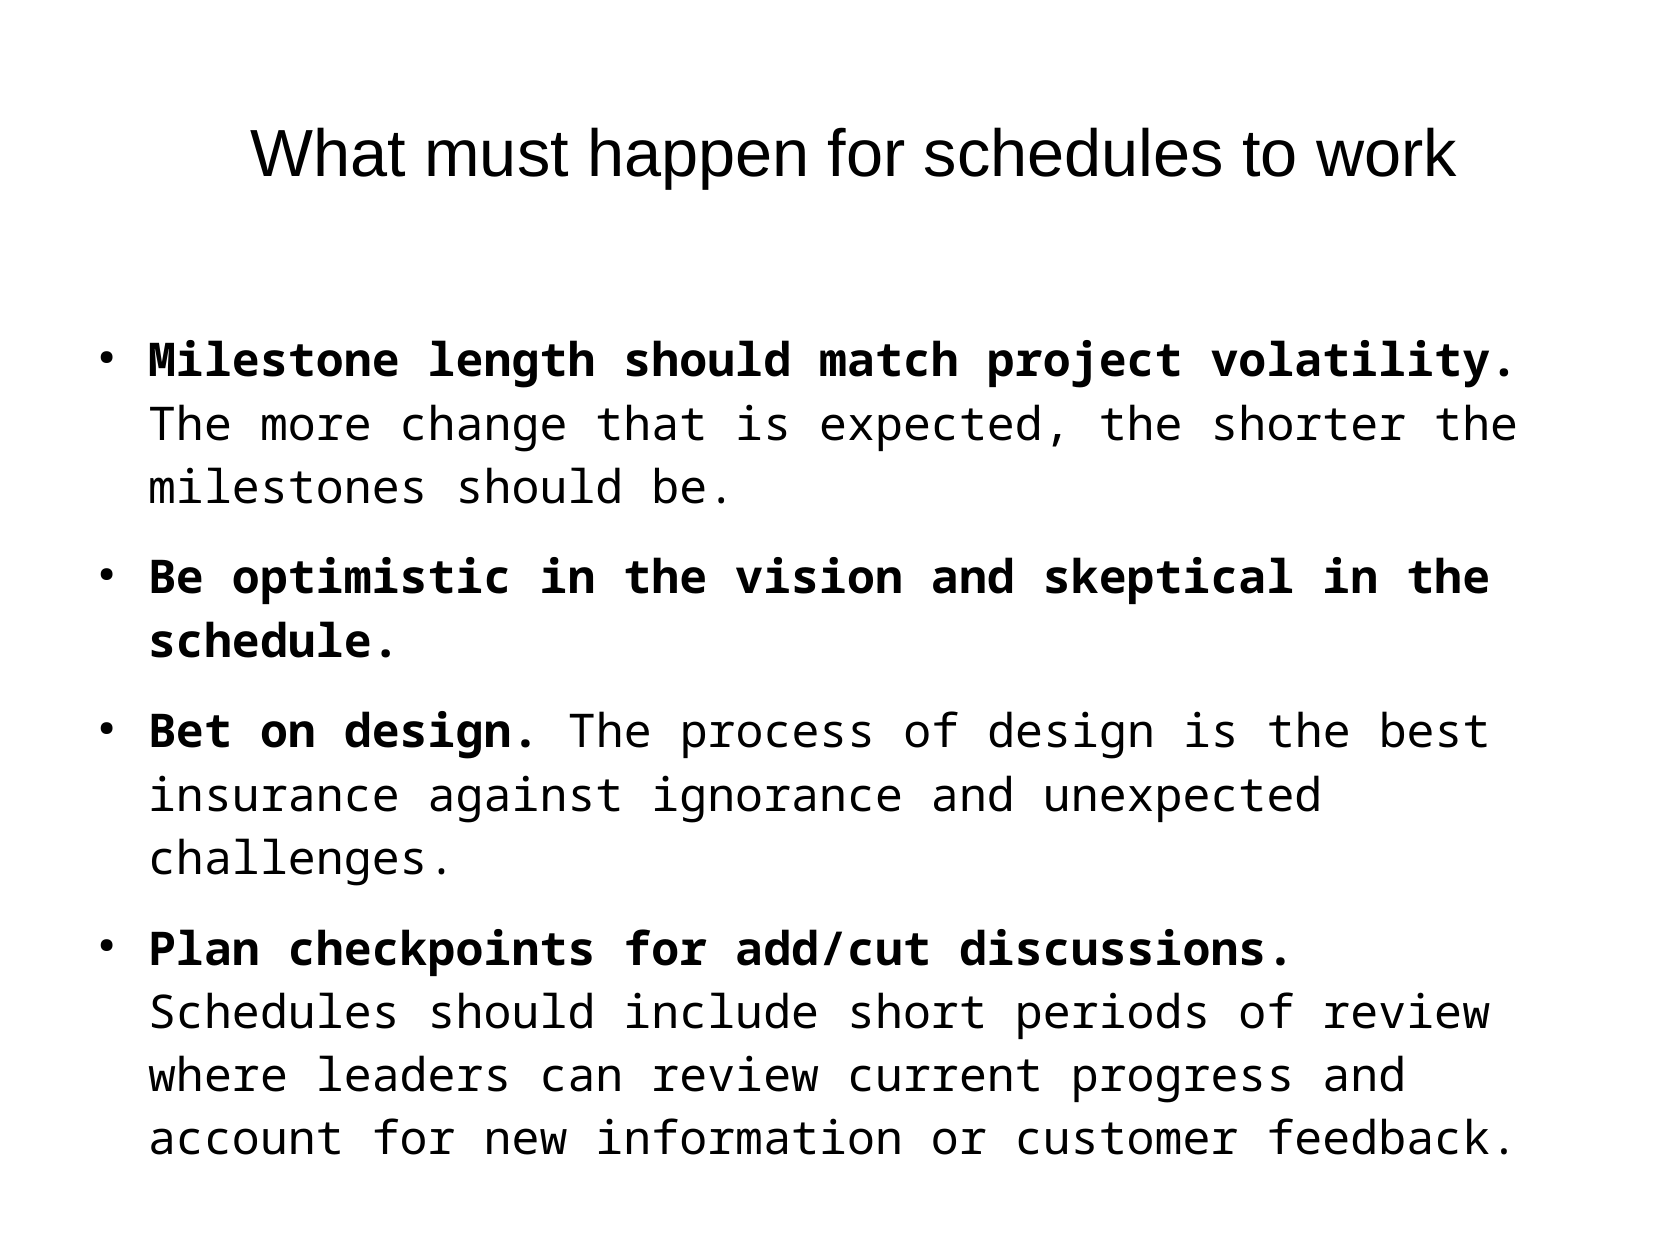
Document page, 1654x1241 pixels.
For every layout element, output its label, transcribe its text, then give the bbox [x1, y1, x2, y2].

title What must happen for schedules to work [82, 49, 1571, 236]
list Milestone length should match project volatility. The more change that is expected, the shorter the milestones should be. Be optimistic in the vision and skeptical in the schedule. Bet on design. The process of design is the best insurance against ignorance and unexpected challenges. Plan checkpoints for add/cut discussions. Schedules should include short periods of review where leaders can review current progress and account for new information or customer feedback. [82, 236, 1571, 1182]
